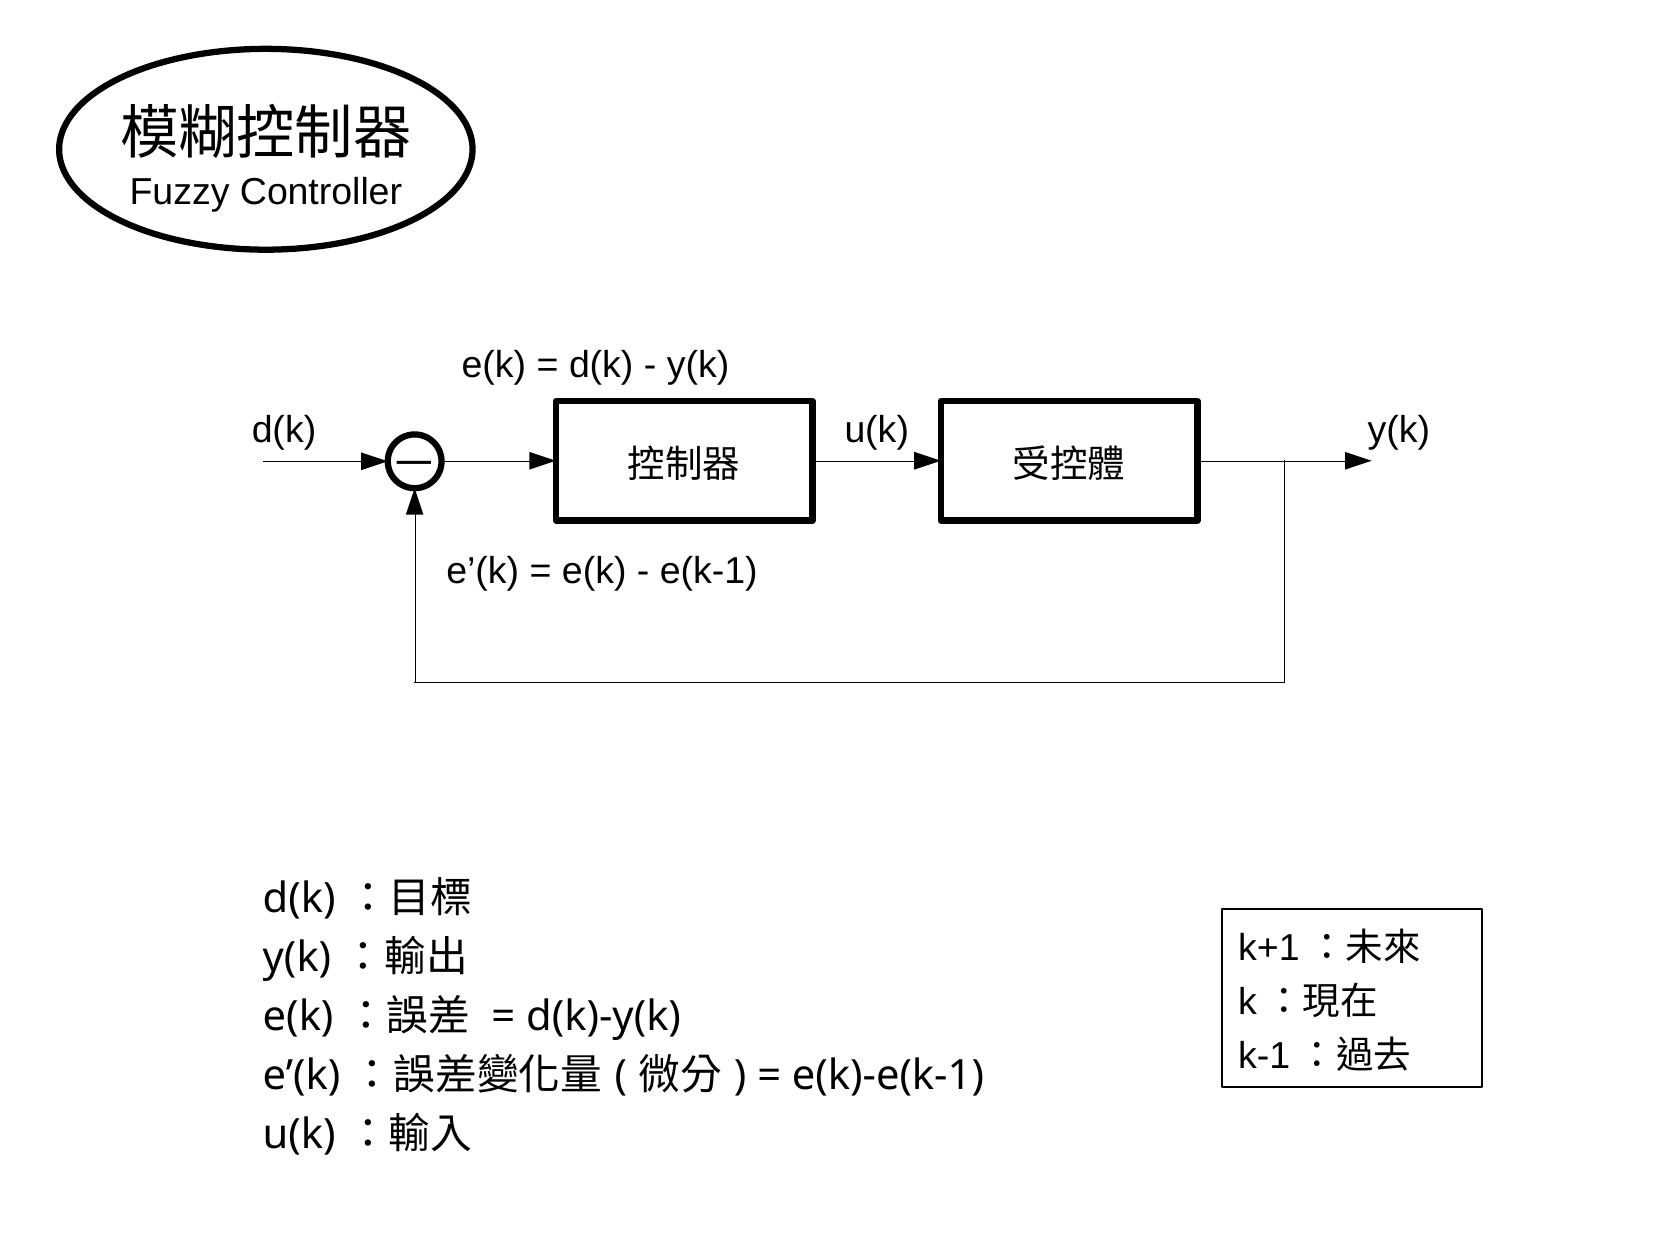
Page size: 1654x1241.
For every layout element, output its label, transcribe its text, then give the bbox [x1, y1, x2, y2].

text_box 受控體 [940, 401, 1198, 521]
text_box e’(k) = e(k) - e(k-1) [430, 541, 774, 599]
text_box d(k)：目標 [248, 856, 610, 915]
text_box y(k)：輸出 [248, 915, 610, 974]
text_box y(k) [1339, 401, 1459, 459]
text_box 模糊控制器 Fuzzy Controller [59, 48, 473, 250]
text_box 一 [387, 434, 442, 489]
text_box e(k) = d(k) - y(k) [441, 336, 751, 394]
text_box e’(k)：誤差變化量(微分) = e(k)-e(k-1) [248, 1033, 1193, 1098]
text_box 控制器 [555, 401, 813, 521]
text_box k+1：未來 k：現在 k-1：過去 [1222, 909, 1483, 1087]
text_box e(k)：誤差 = d(k)-y(k) [248, 974, 899, 1039]
text_box u(k) [817, 401, 937, 459]
text_box u(k)：輸入 [248, 1092, 899, 1157]
text_box d(k) [224, 401, 344, 459]
